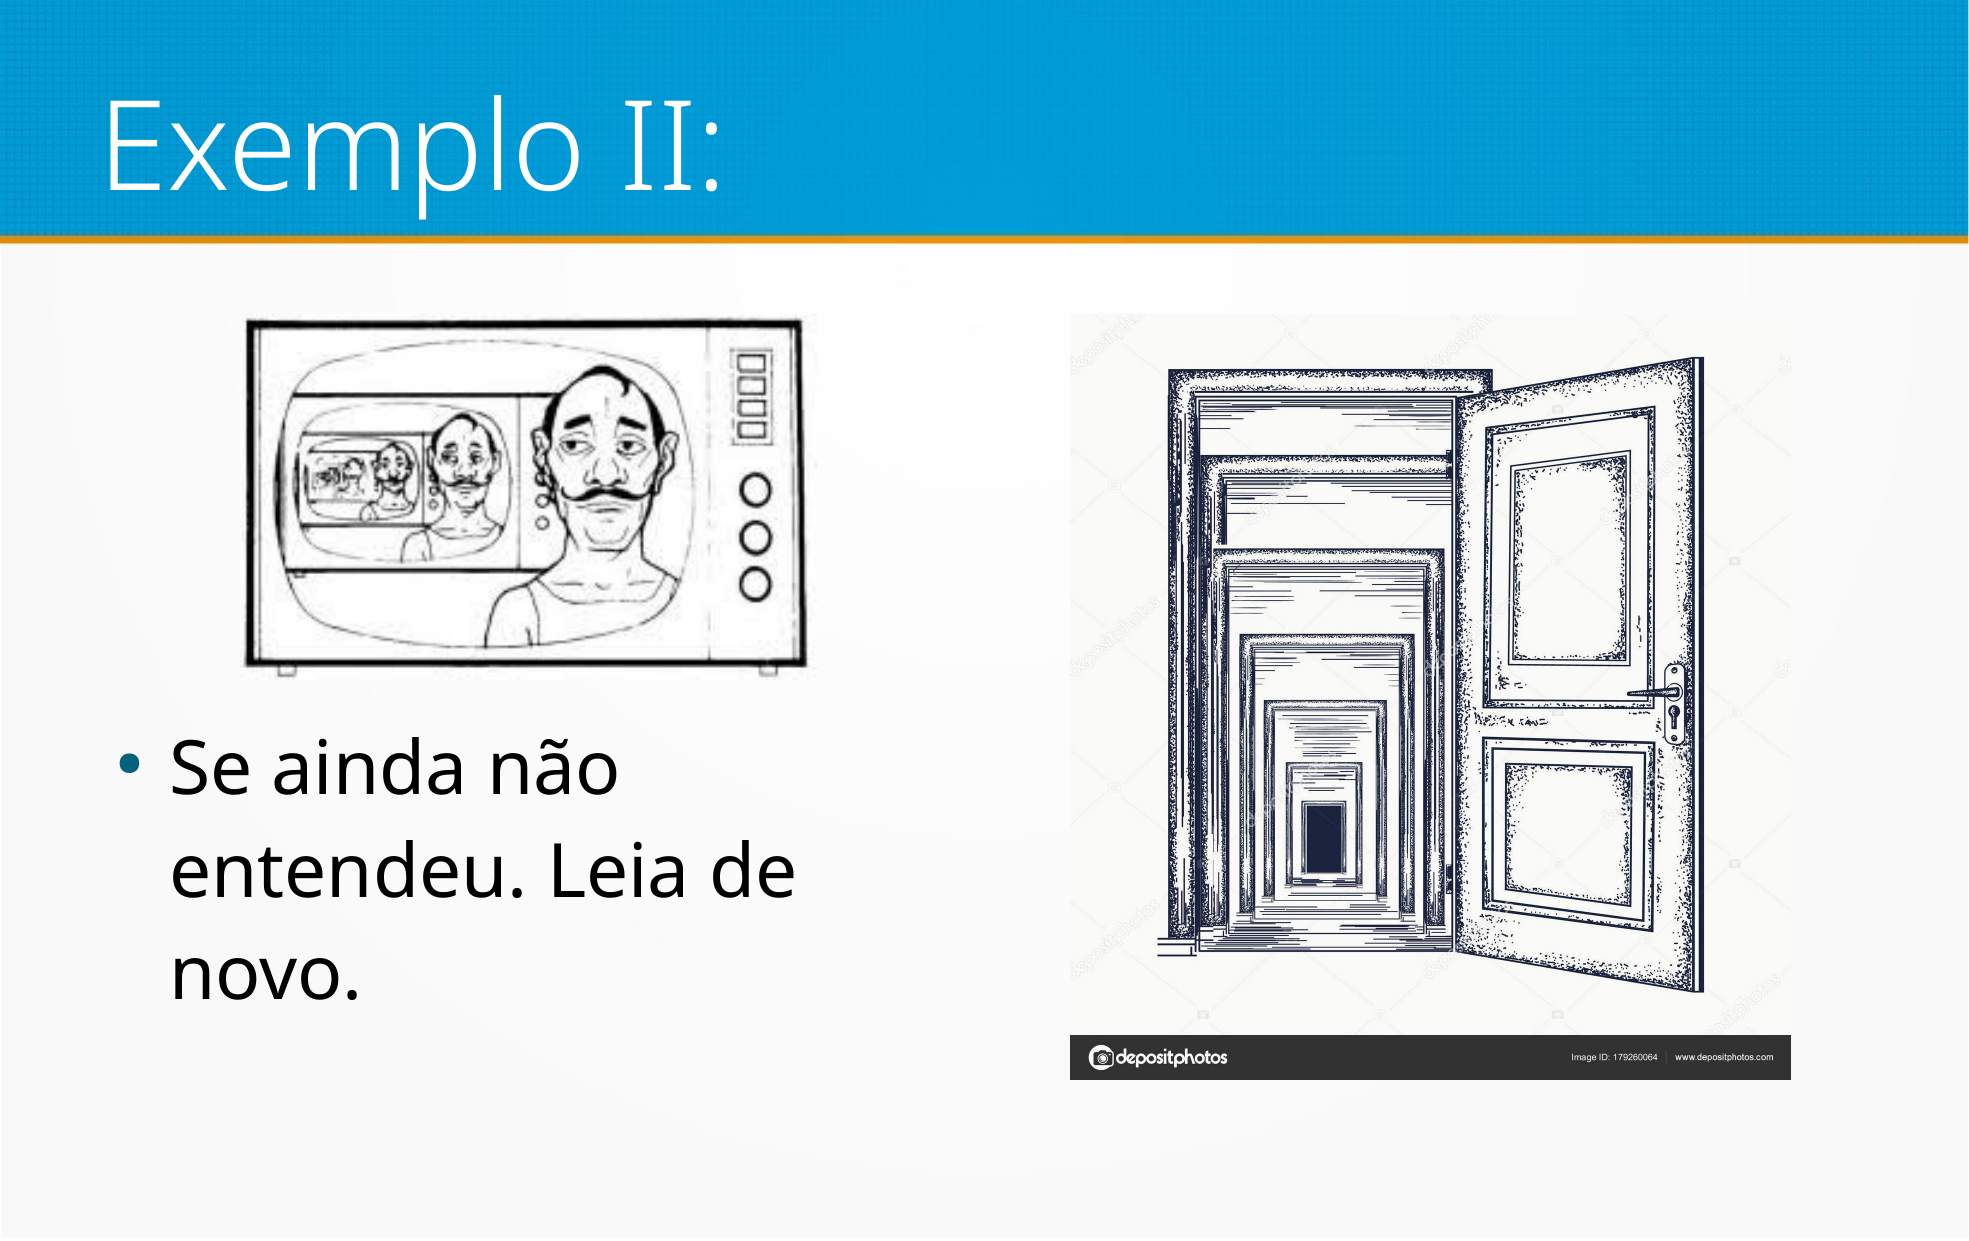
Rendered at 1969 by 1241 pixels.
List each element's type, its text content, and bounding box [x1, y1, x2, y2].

list Se ainda não entendeu. Leia de novo. [98, 714, 958, 1080]
title Exemplo II: [98, 19, 1870, 227]
picture [0, 233, 1969, 1241]
